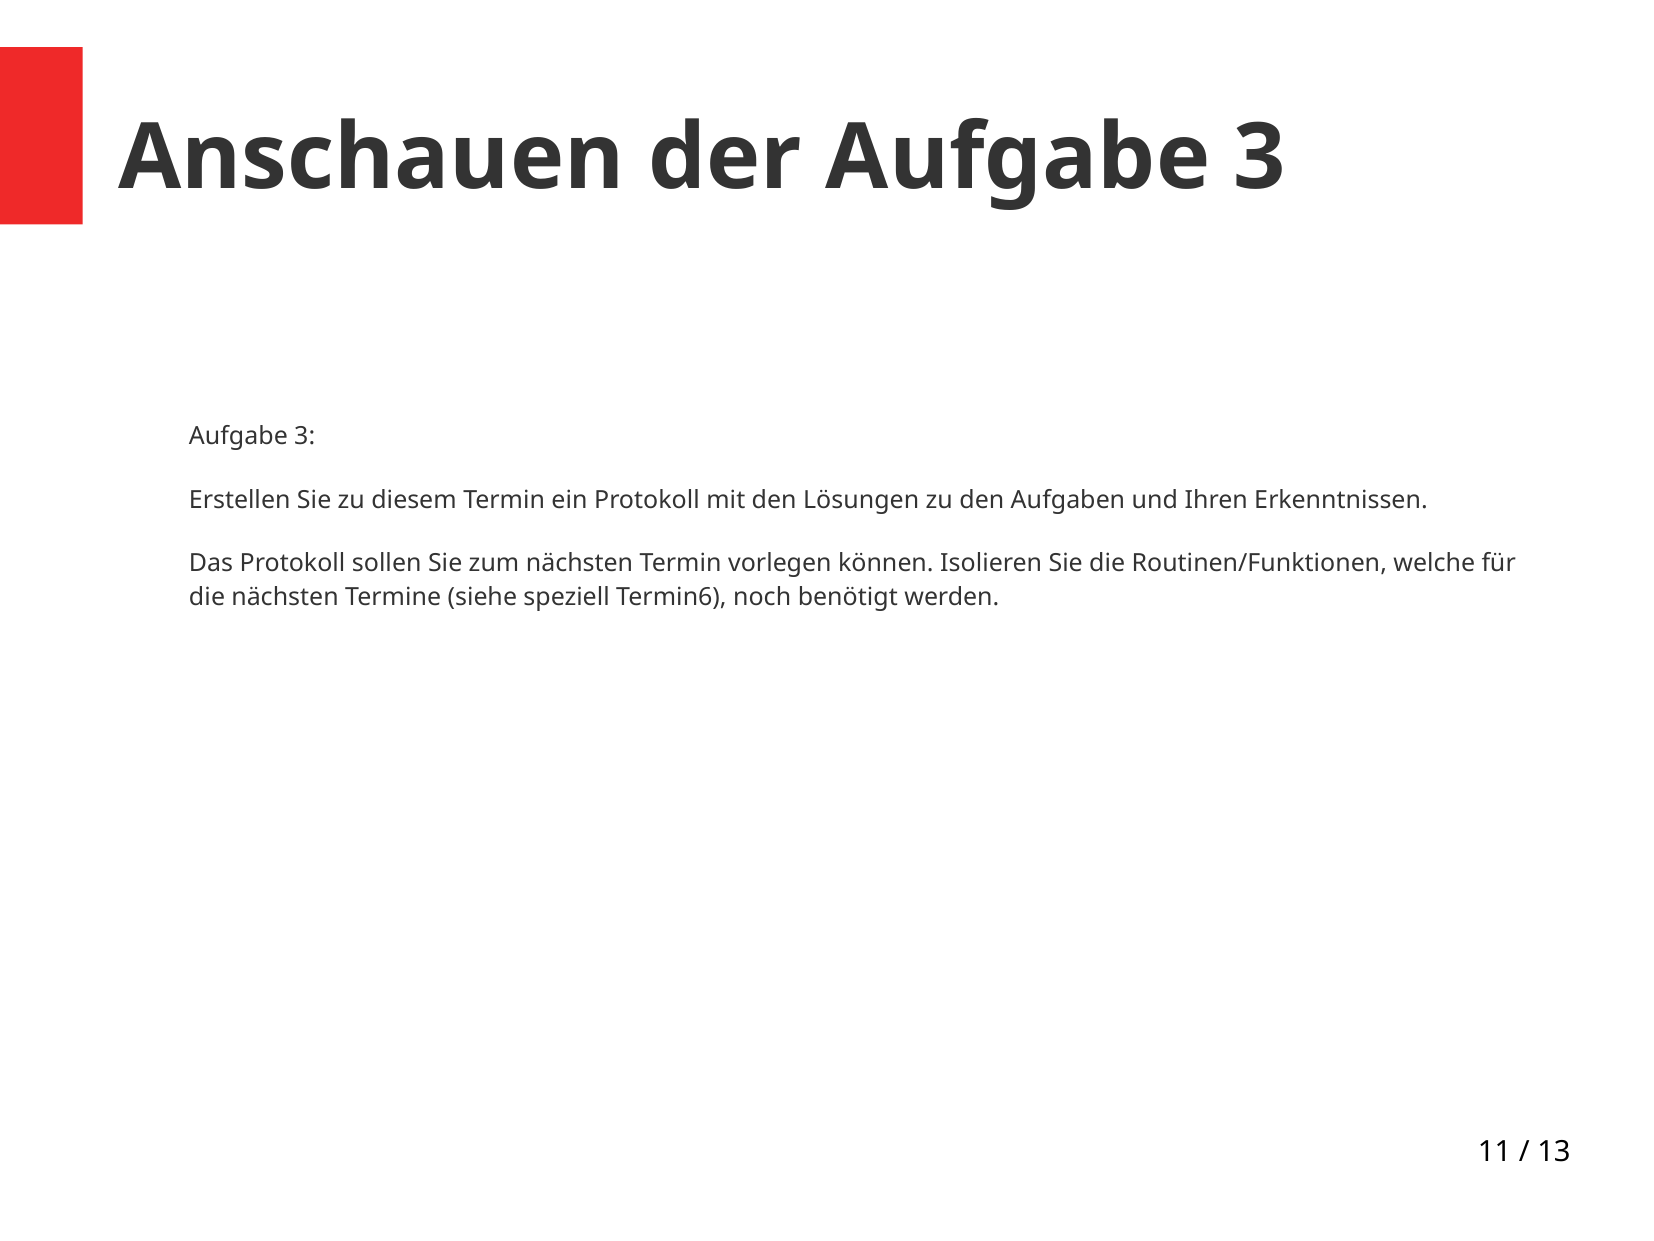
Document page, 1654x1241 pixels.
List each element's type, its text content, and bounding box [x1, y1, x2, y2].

title Anschauen der Aufgabe 3 [118, 49, 1571, 257]
list Aufgabe 3: Erstellen Sie zu diesem Termin ein Protokoll mit den Lösungen zu den Aufgaben und Ihren Erkenntnissen. Das Protokoll sollen Sie zum nächsten Termin vorlegen können. Isolieren Sie die Routinen/Funktionen, welche für die nächsten Termine (siehe speziell Termin6), noch benötigt werden. [118, 354, 1536, 1074]
